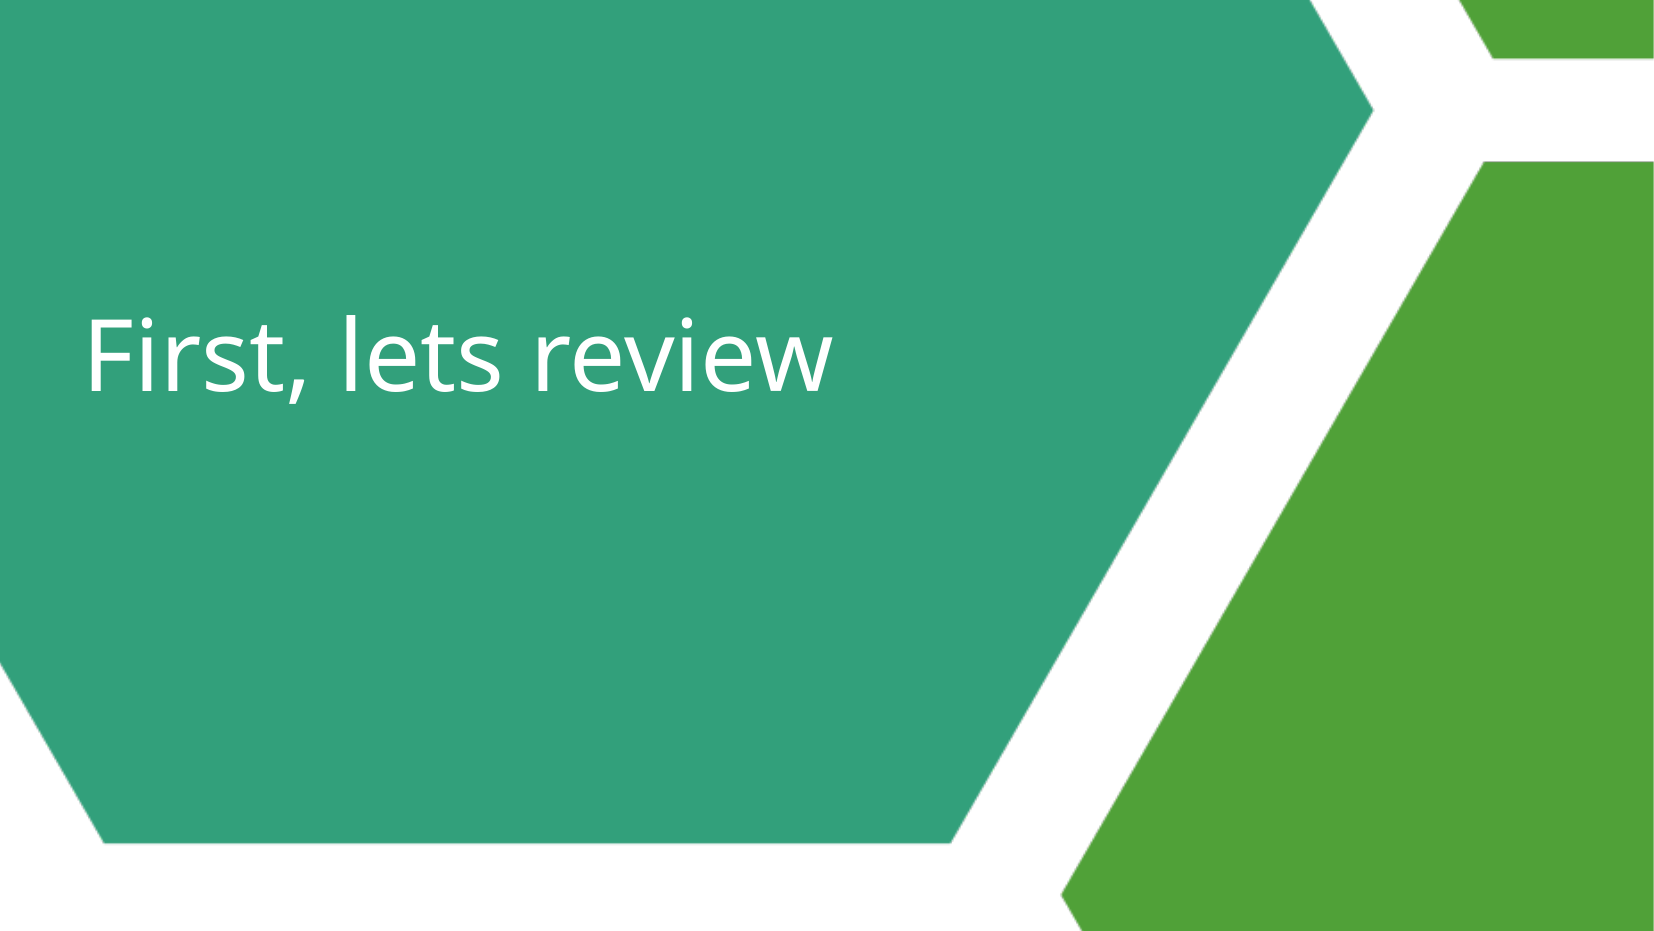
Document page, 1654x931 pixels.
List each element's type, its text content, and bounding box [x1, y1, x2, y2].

picture [0, 0, 1654, 931]
title First, lets review [82, 219, 1218, 486]
